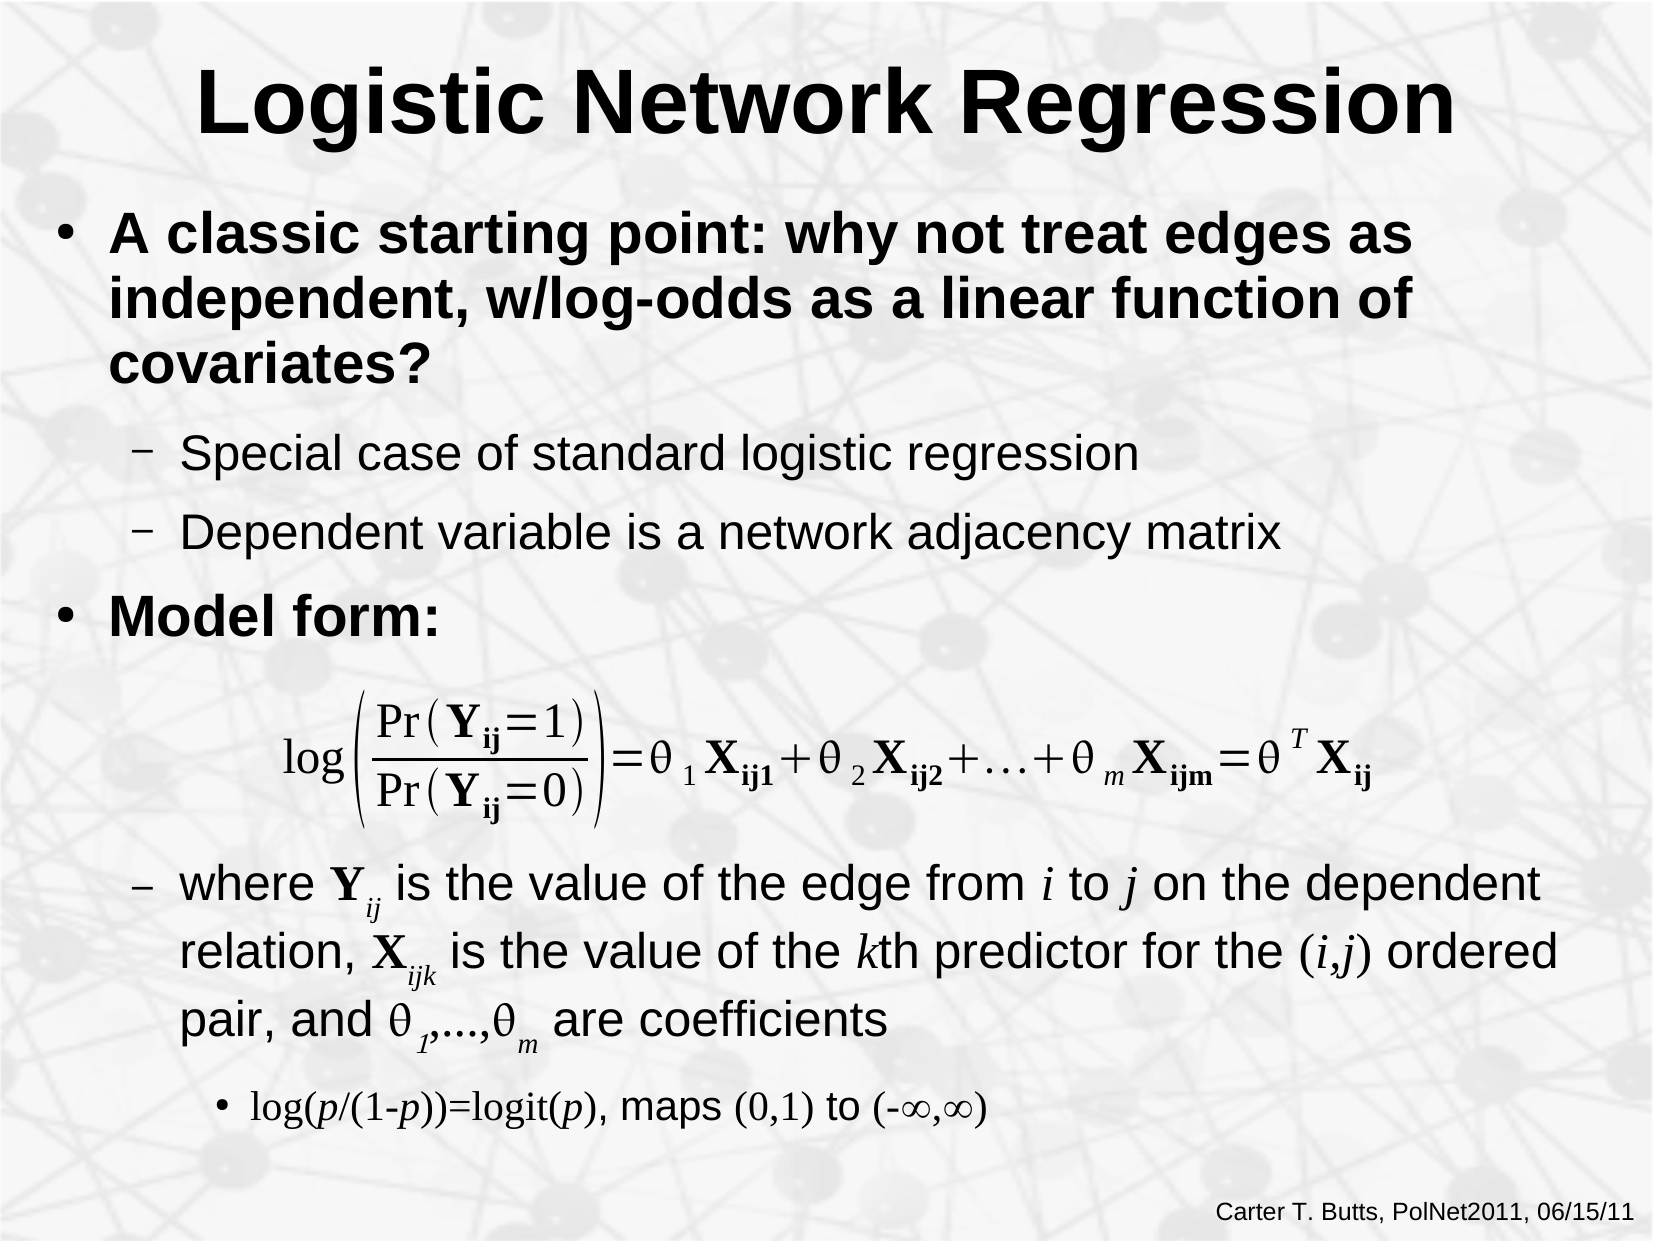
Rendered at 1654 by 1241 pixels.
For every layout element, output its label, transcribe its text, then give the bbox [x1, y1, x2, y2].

picture [2, 3, 1650, 1239]
list A classic starting point: why not treat edges as independent, w/log-odds as a linear function of covariates? Special case of standard logistic regression Dependent variable is a network adjacency matrix Model form: where Yij is the value of the edge from i to j on the dependent relation, Xijk is the value of the kth predictor for the (i,j) ordered pair, and 1,...,m are coefficients log(p/(1-p))=logit(p), maps (0,1) to (-,) [37, 200, 1614, 1130]
chart [275, 686, 1378, 832]
title Logistic Network Regression [121, 0, 1534, 200]
